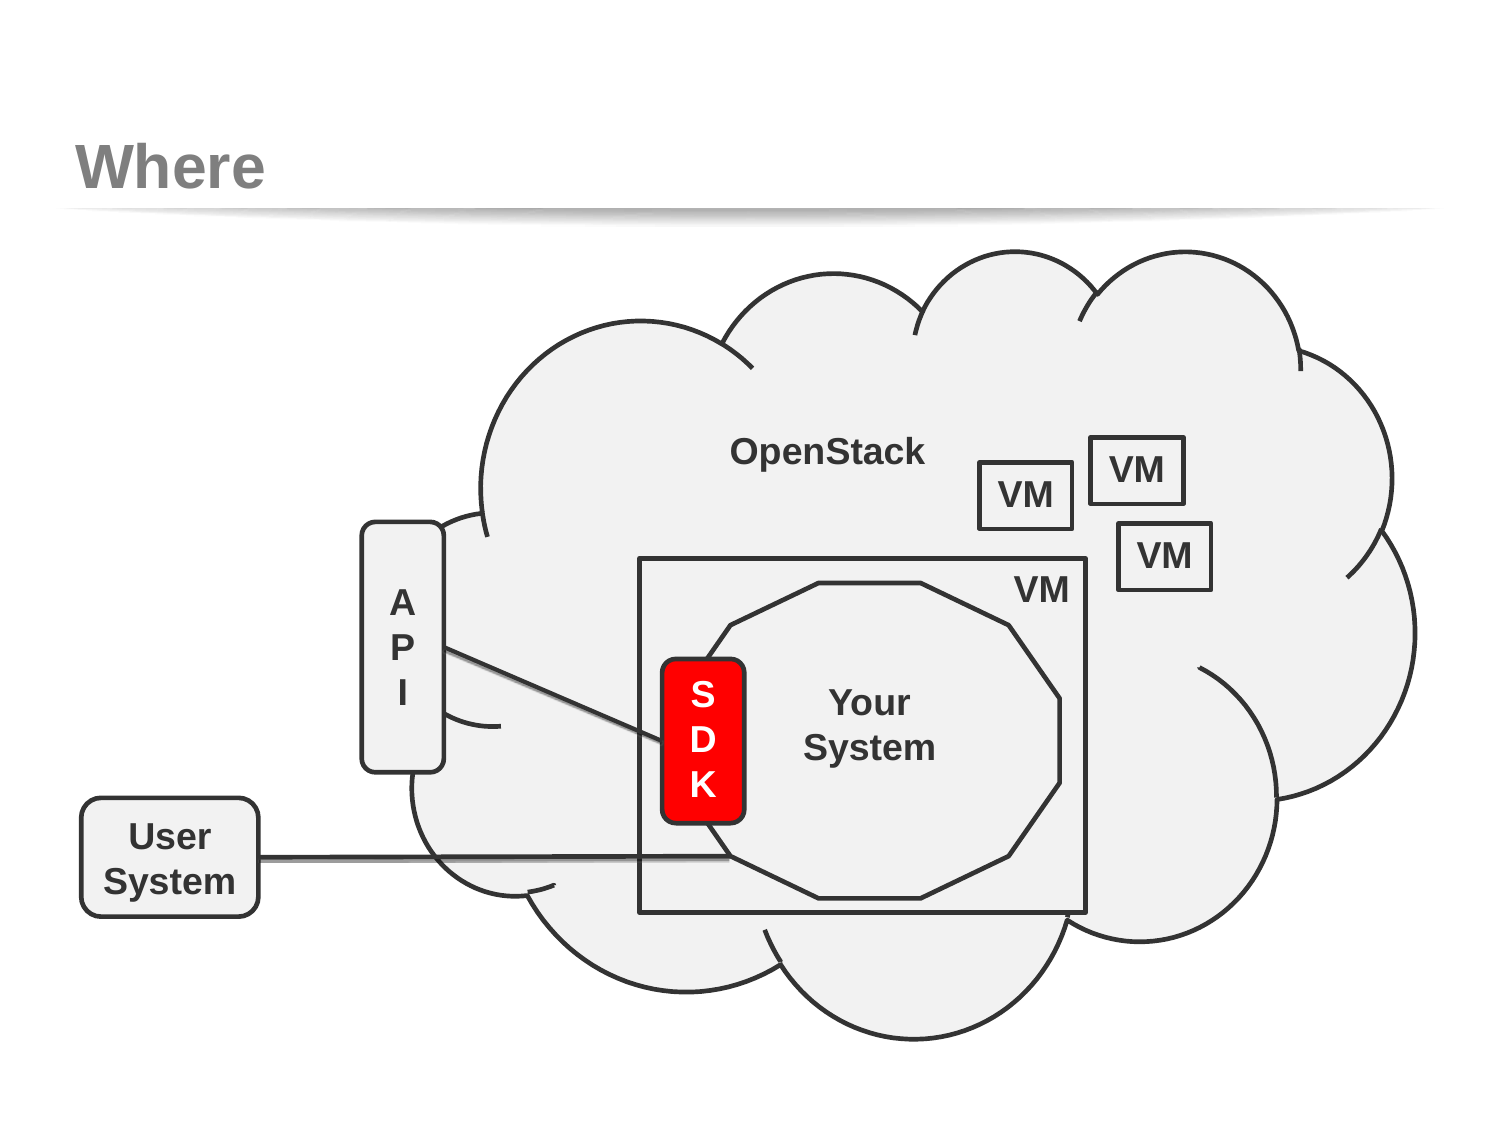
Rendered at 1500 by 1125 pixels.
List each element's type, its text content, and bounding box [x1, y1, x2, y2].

text_box VM [1013, 565, 1077, 611]
text_box VM [1119, 523, 1211, 590]
text_box VM [980, 462, 1072, 529]
text_box SDK [662, 658, 745, 824]
title Where [75, 71, 1426, 203]
text_box A P I [361, 521, 444, 773]
text_box [411, 650, 727, 854]
text_box [437, 251, 1416, 1040]
text_box Your System [707, 582, 1060, 899]
text_box VM [1091, 437, 1183, 504]
text_box User System [81, 797, 259, 917]
text_box OpenStack [729, 426, 930, 473]
